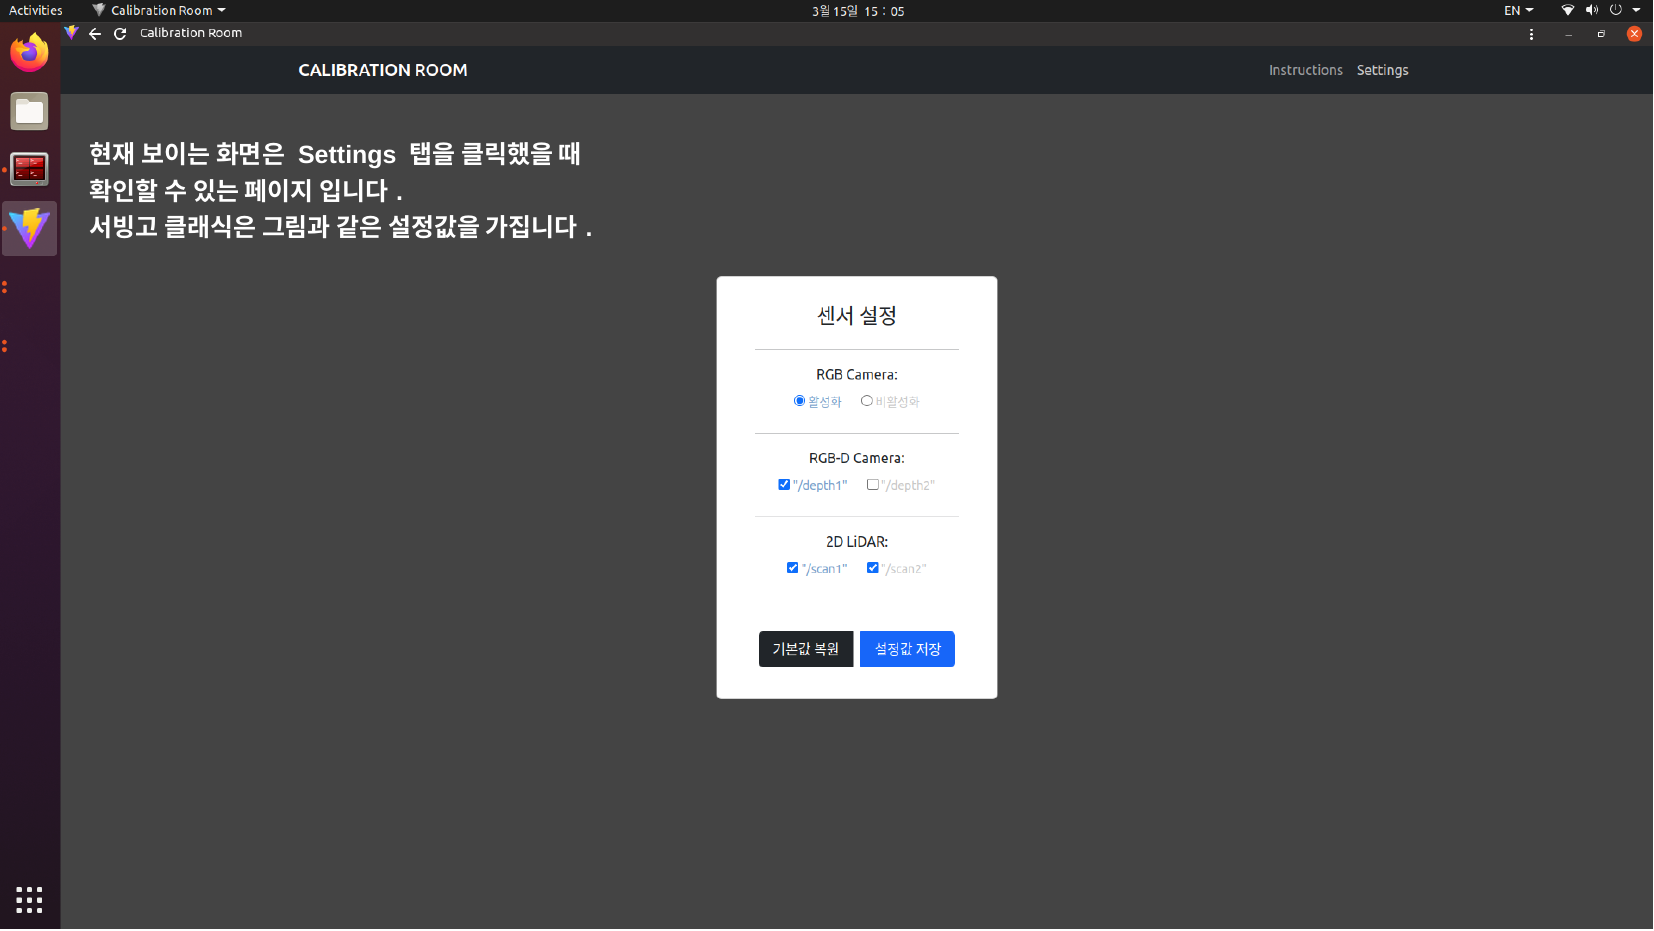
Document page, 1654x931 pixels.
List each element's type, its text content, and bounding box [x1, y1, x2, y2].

picture [0, 0, 1653, 929]
text_box 현재 보이는 화면은 Settings 탭을 클릭했을 때 확인할 수 있는 페이지 입니다. 서빙고 클래식은 그림과 같은 설정값을 가집니다. [75, 151, 691, 227]
